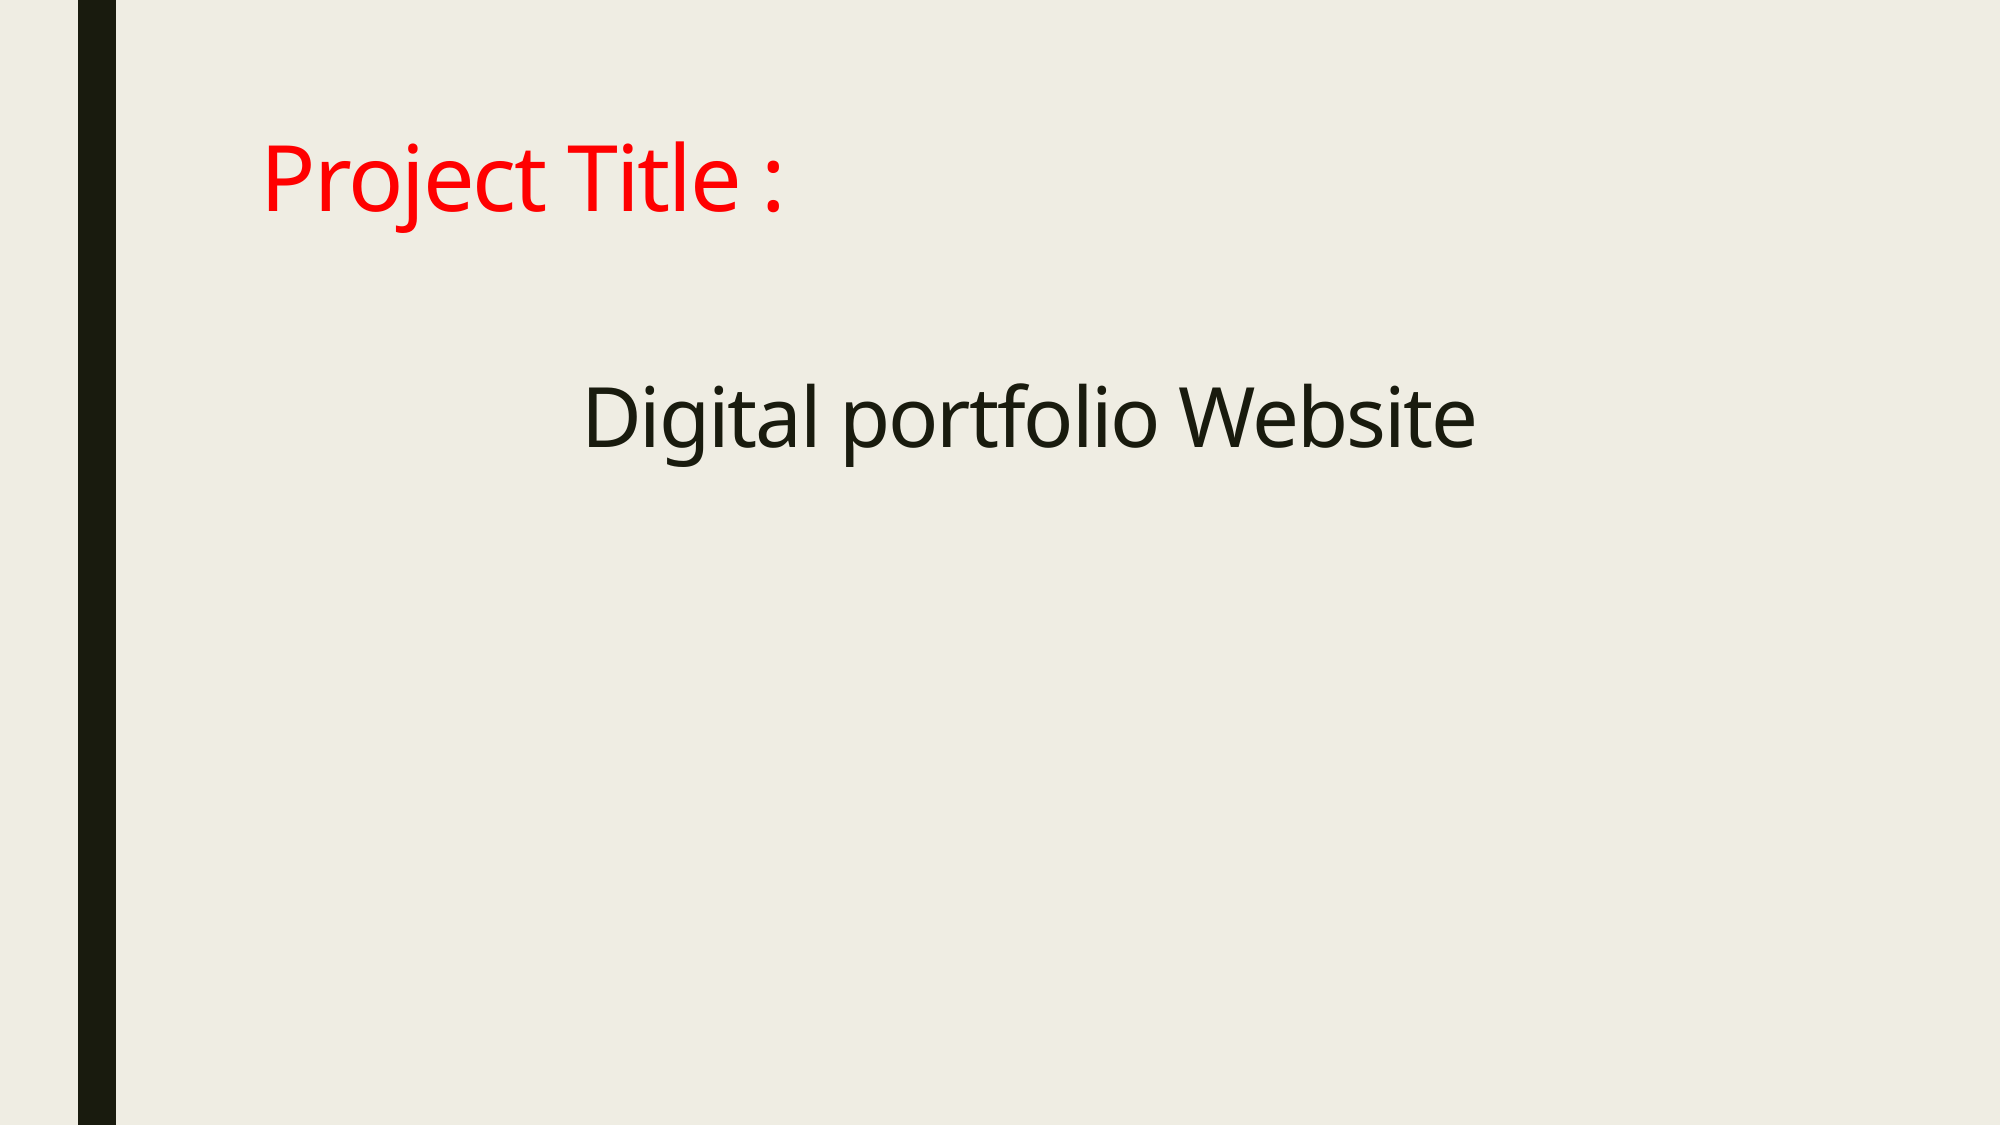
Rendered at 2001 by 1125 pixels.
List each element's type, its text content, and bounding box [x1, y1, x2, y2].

picture [0, 0, 2000, 1125]
text_box Project Title : [260, 130, 791, 219]
text_box Digital portfolio Website [581, 373, 1466, 454]
